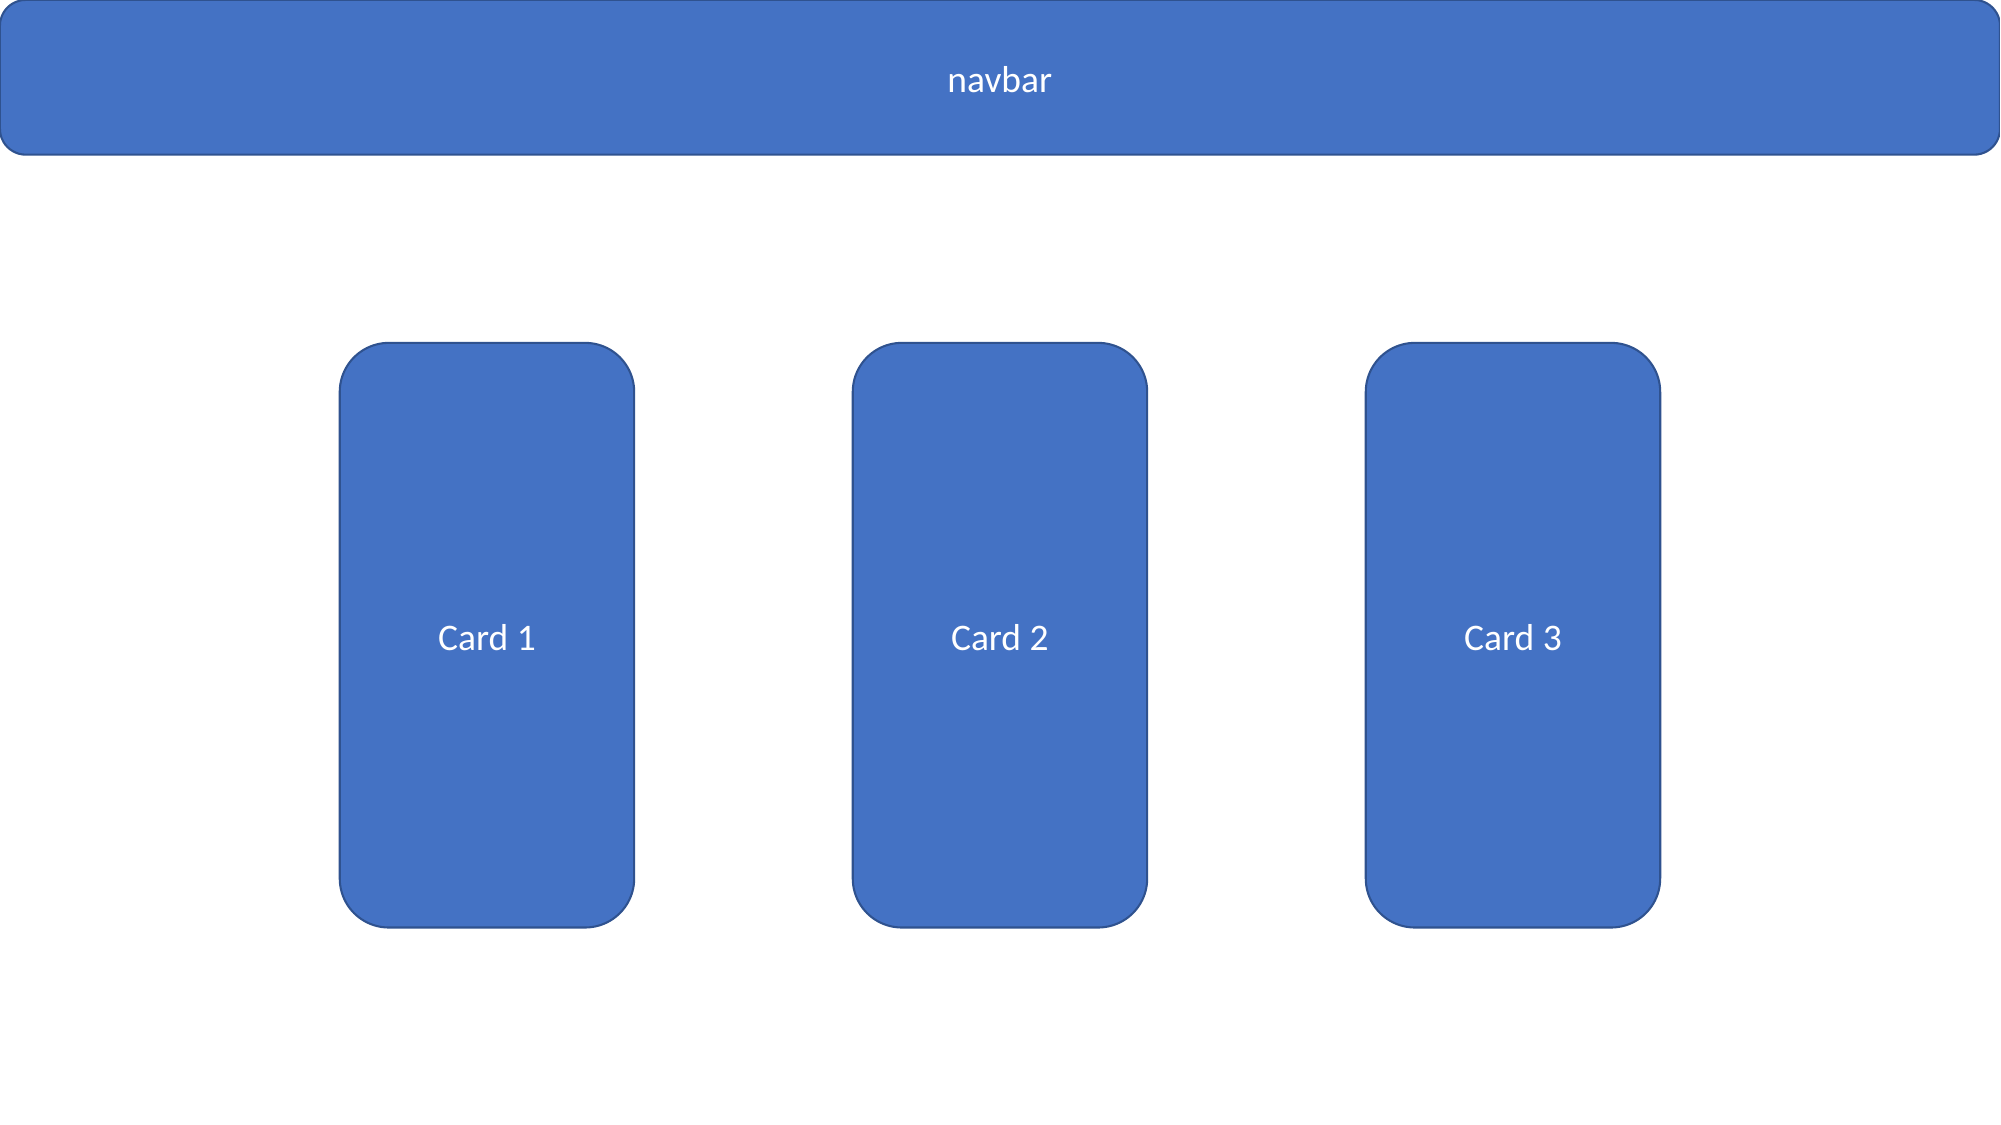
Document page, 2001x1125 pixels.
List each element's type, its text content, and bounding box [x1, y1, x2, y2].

text_box Card 3 [1365, 342, 1661, 928]
text_box Card 2 [852, 342, 1148, 928]
text_box navbar [0, 0, 2000, 155]
text_box Card 1 [339, 342, 635, 928]
